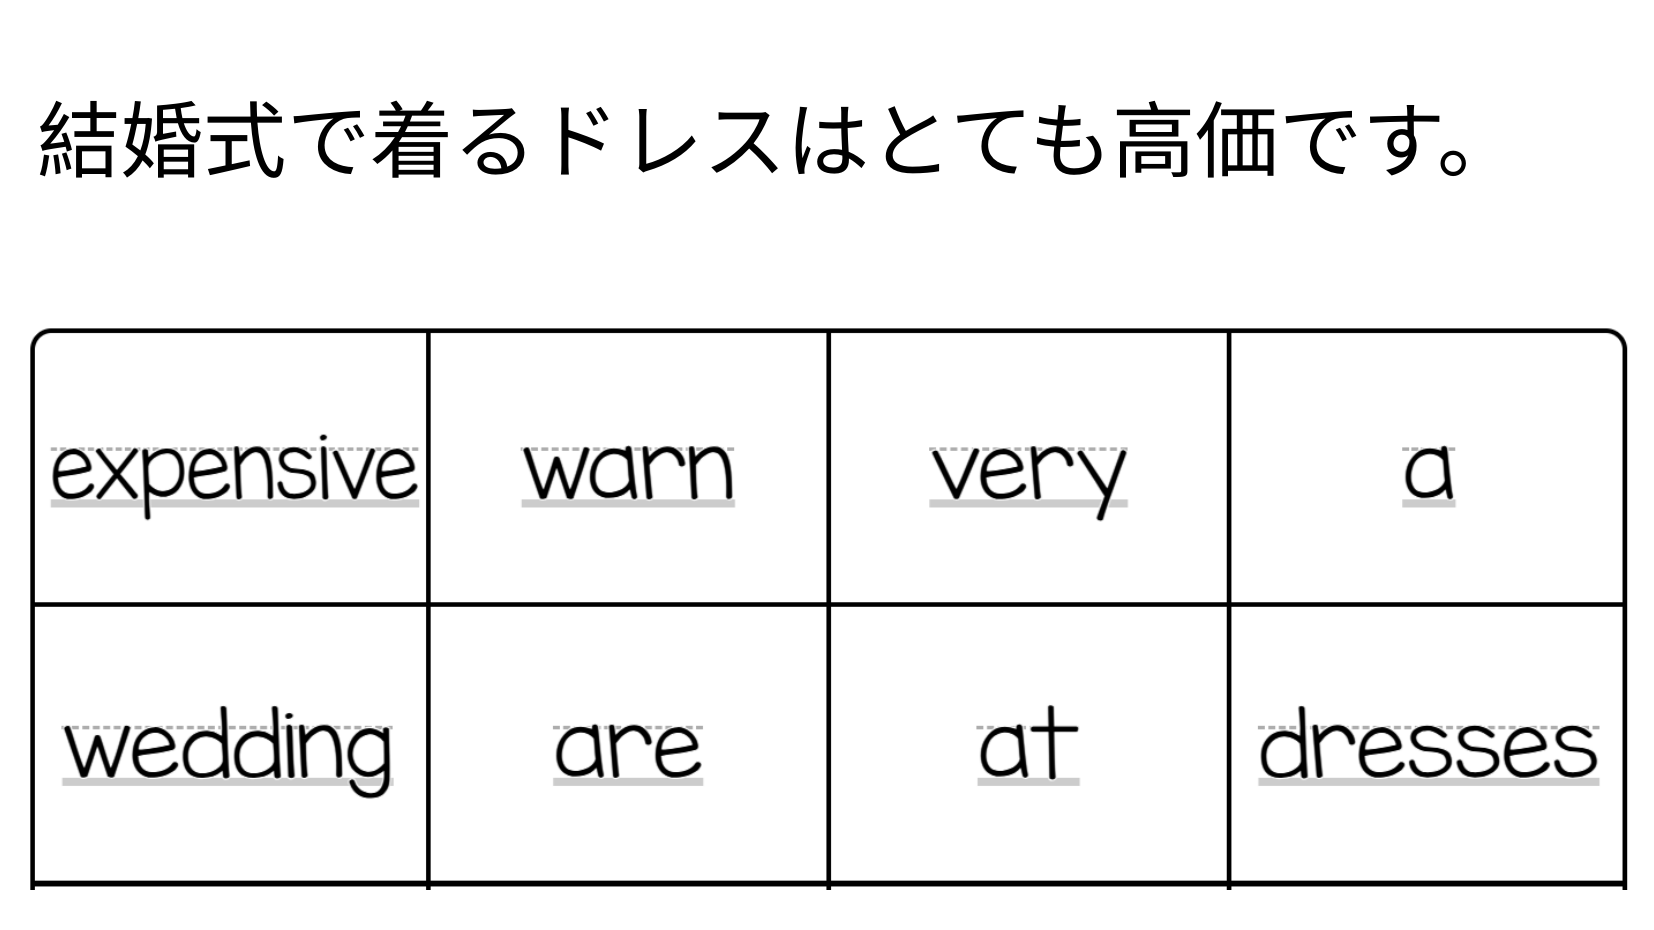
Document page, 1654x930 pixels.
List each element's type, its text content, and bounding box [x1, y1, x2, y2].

title 結婚式で着るドレスはとても高価です。 [37, 37, 1612, 234]
picture [20, 325, 1633, 890]
